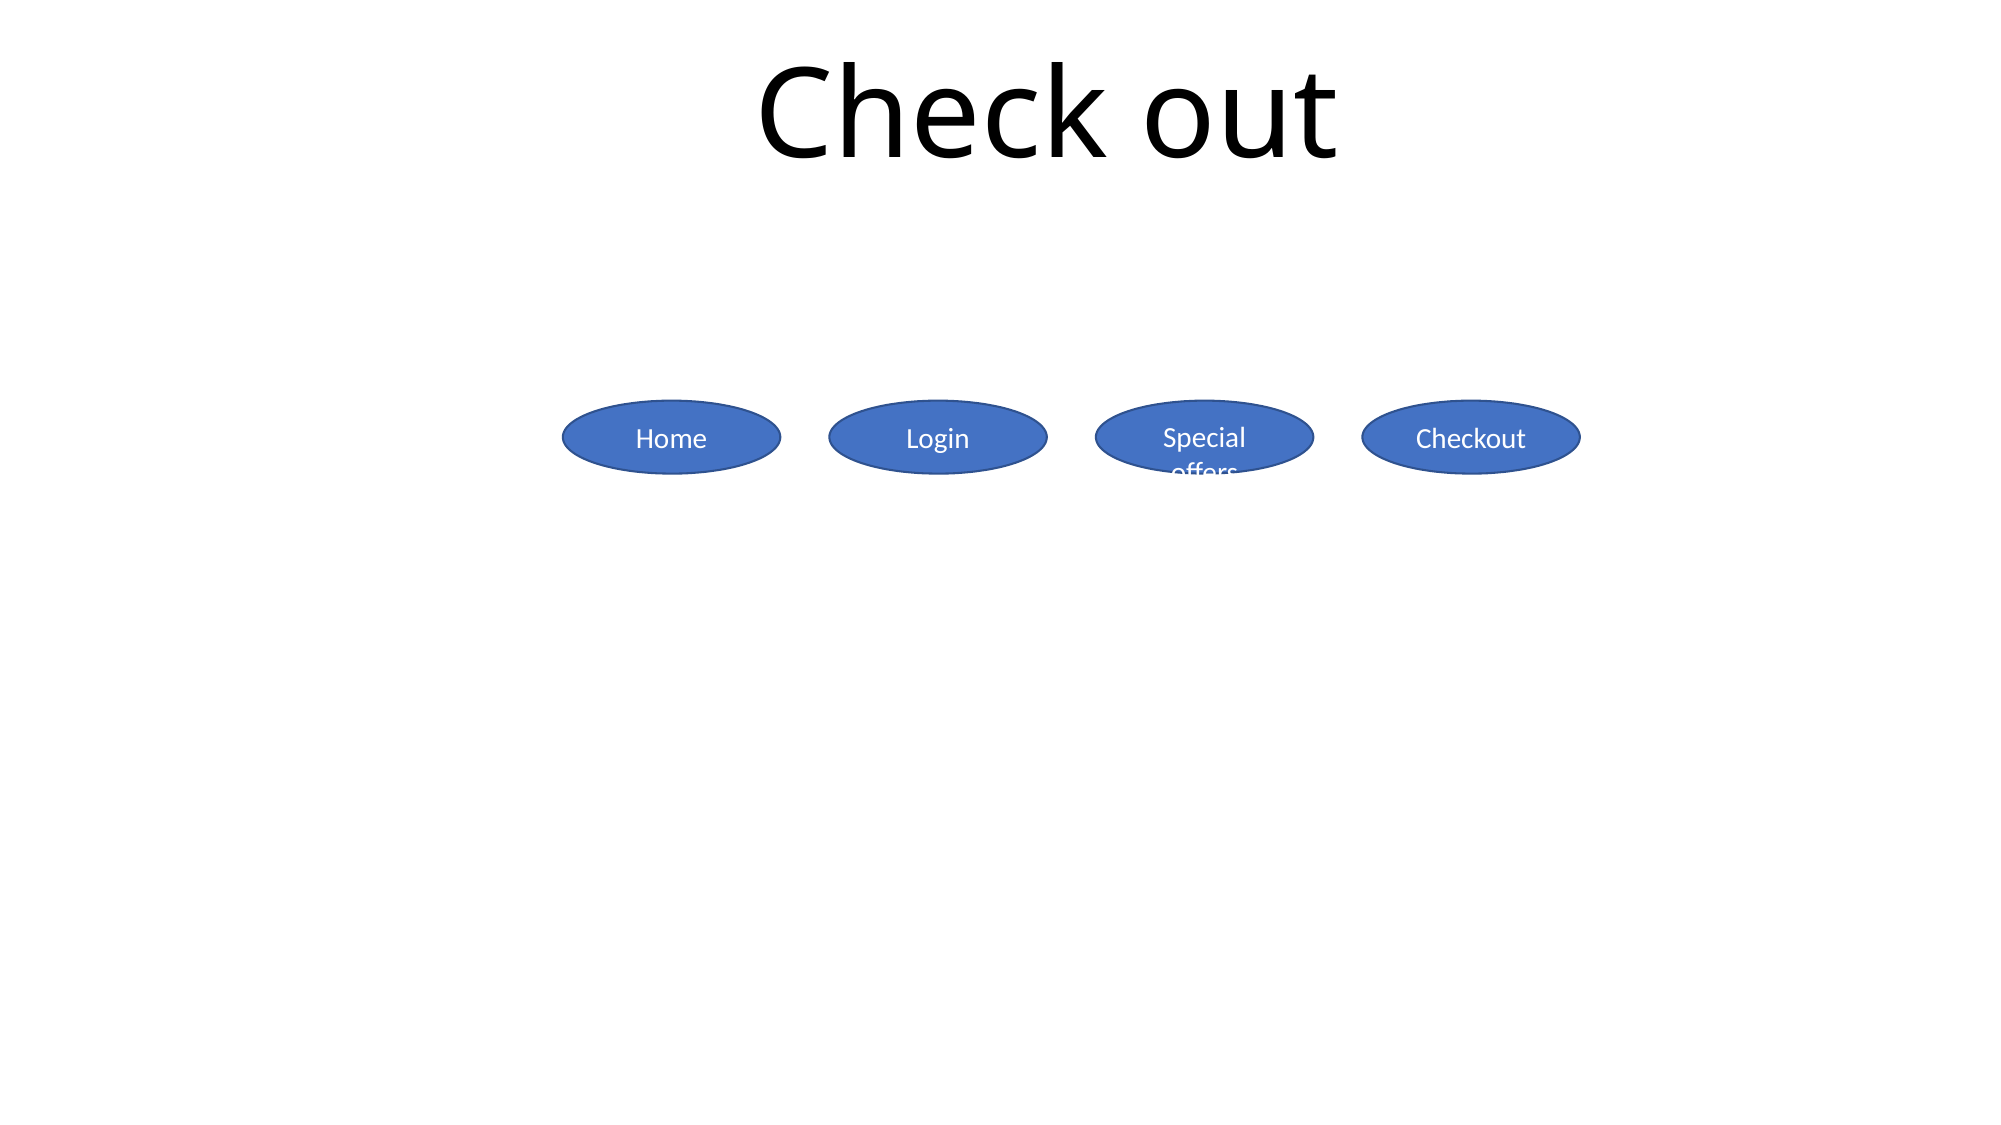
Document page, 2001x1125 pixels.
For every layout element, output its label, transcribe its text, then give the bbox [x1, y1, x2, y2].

text_box Checkout [1362, 400, 1580, 474]
text_box Home [562, 400, 781, 474]
text_box Special offers [1095, 400, 1314, 474]
text_box Login [829, 400, 1047, 474]
title Check out [296, 0, 1797, 192]
